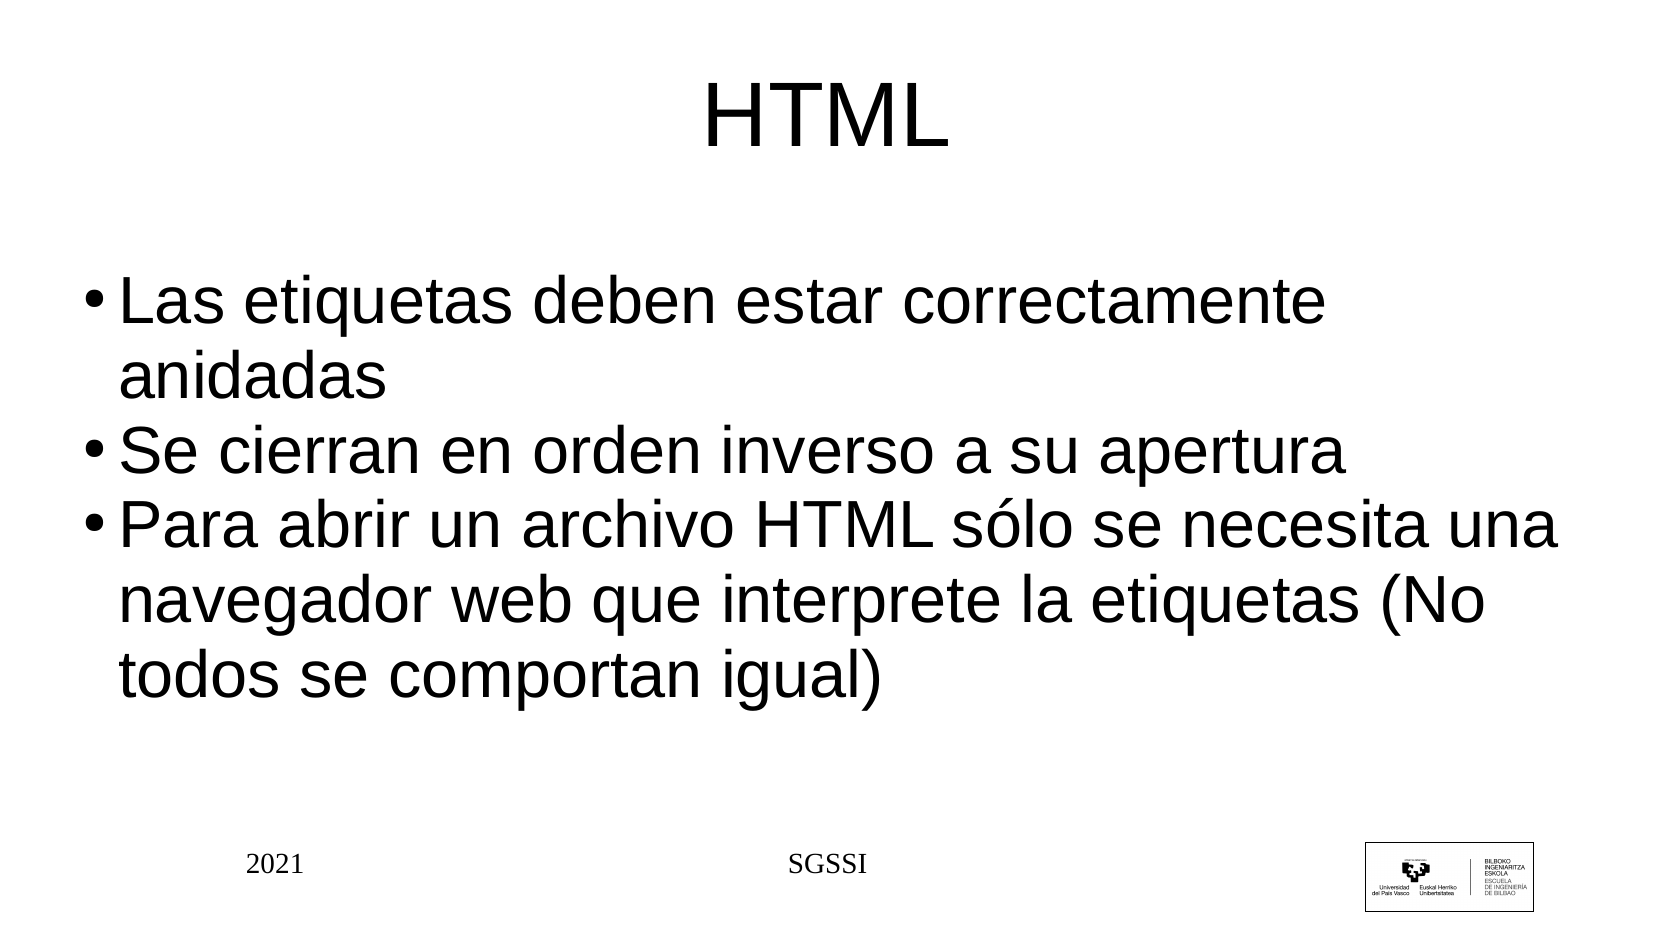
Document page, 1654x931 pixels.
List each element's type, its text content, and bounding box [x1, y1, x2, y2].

subtitle Las etiquetas deben estar correctamente anidadas Se cierran en orden inverso a su apertura Para abrir un archivo HTML sólo se necesita una navegador web que interprete la etiquetas (No todos se comportan igual) [82, 217, 1571, 758]
title HTML [82, 37, 1571, 193]
picture [1366, 843, 1533, 911]
